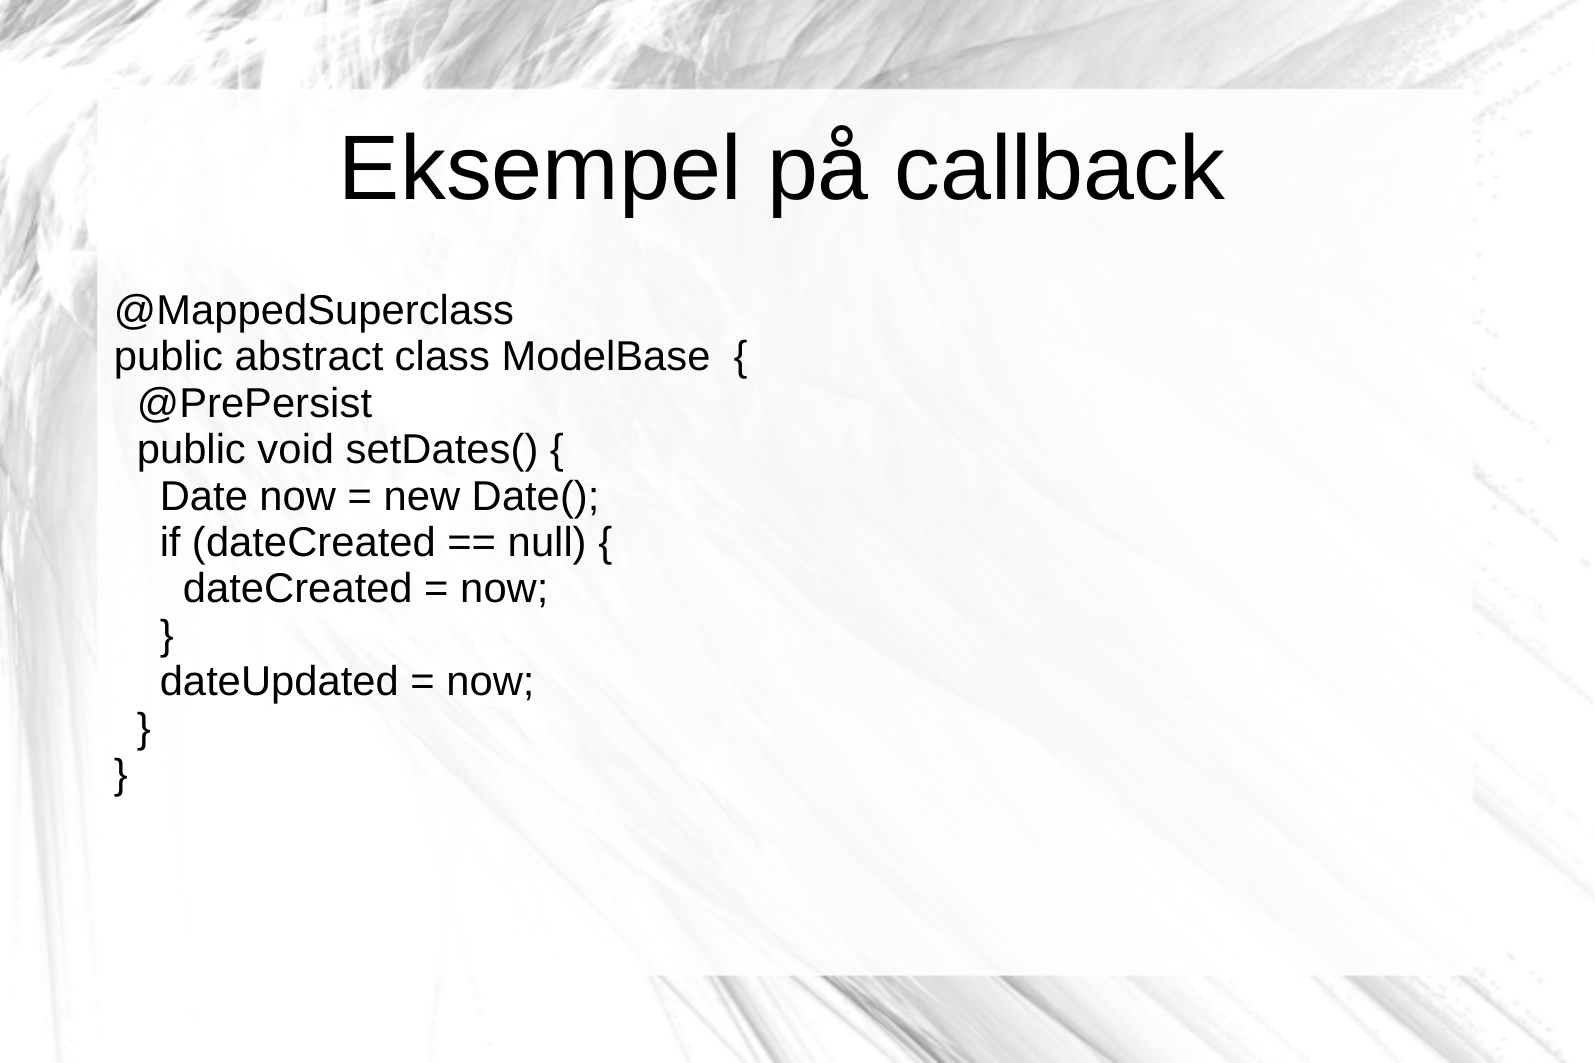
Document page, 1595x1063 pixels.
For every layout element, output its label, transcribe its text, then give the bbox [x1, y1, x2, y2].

subtitle @MappedSuperclass public abstract class ModelBase { @PrePersist public void setDates() { Date now = new Date(); if (dateCreated == null) { dateCreated = now; } dateUpdated = now; } } [113, 274, 1515, 810]
title Eksempel på callback [113, 96, 1453, 241]
picture [0, 0, 1595, 1063]
